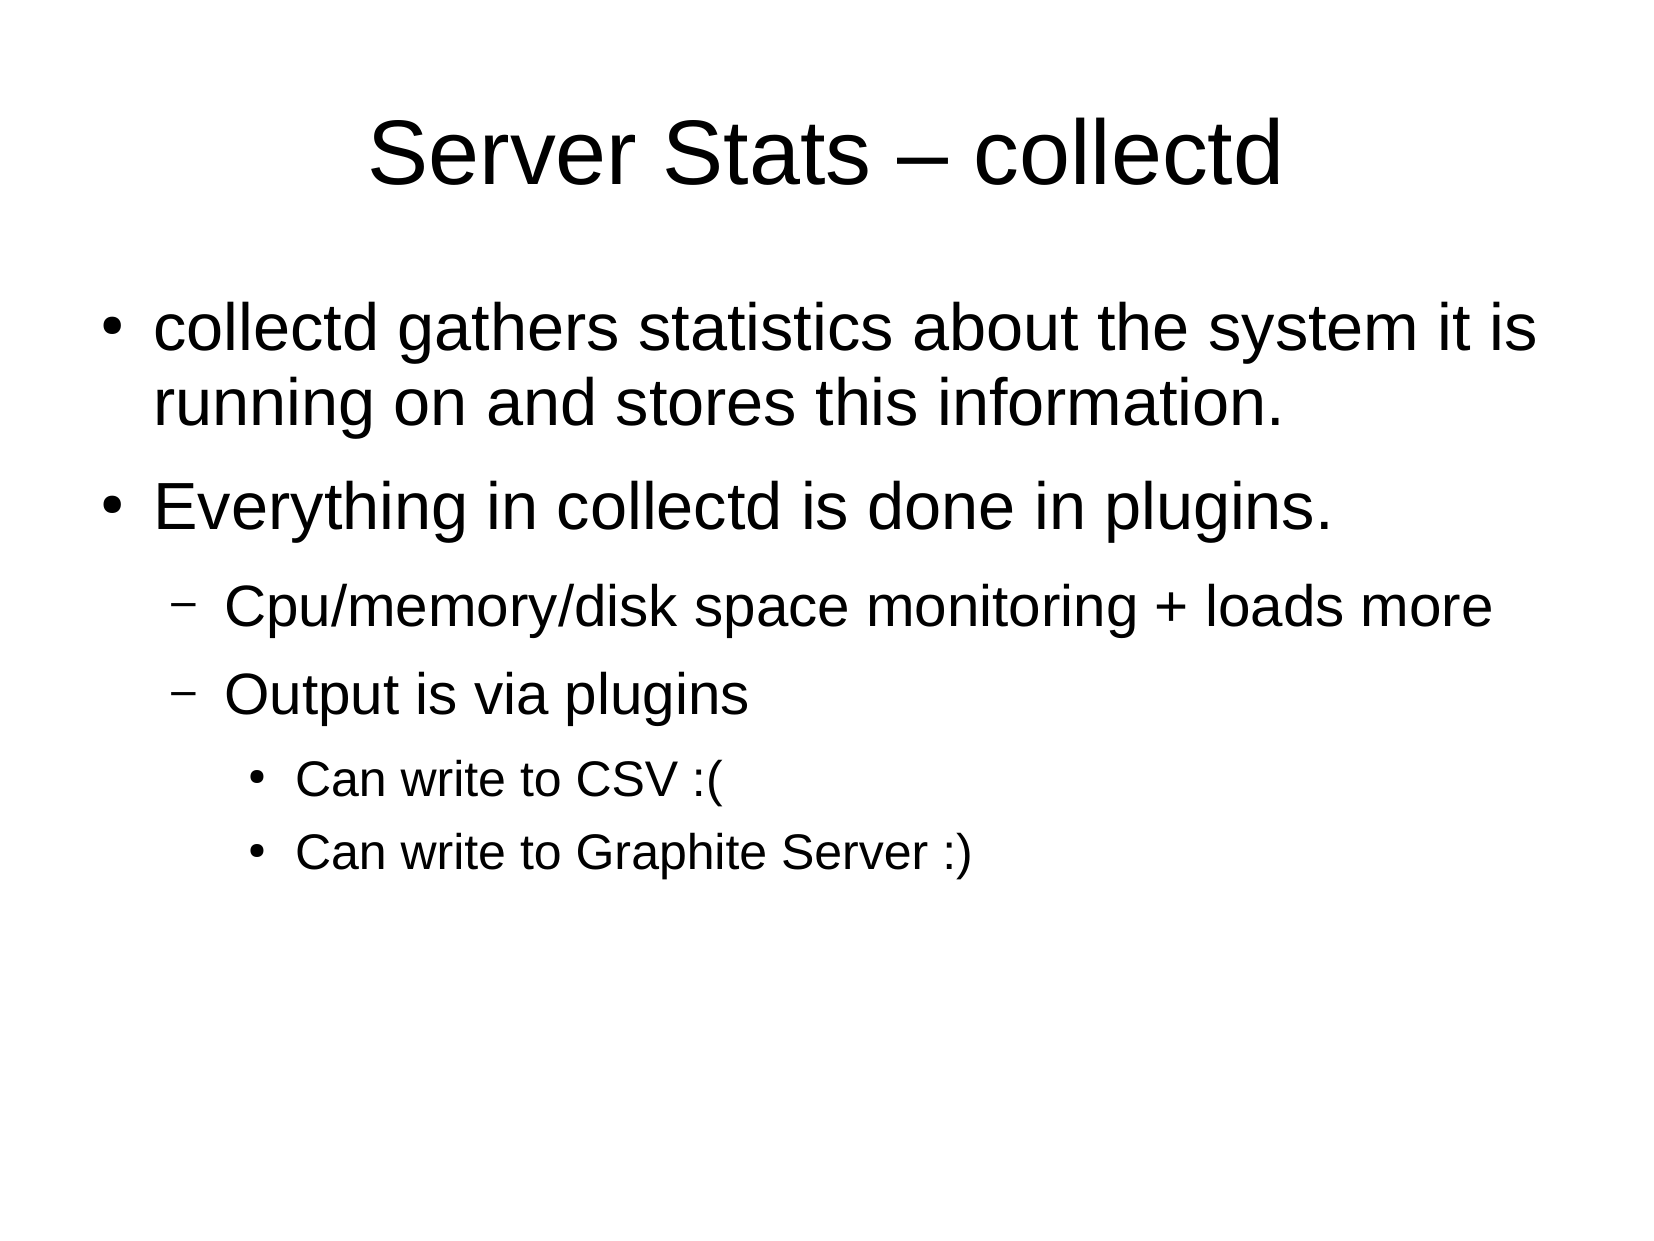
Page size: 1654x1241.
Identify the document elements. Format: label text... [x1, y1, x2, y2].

title Server Stats – collectd [82, 49, 1571, 257]
list collectd gathers statistics about the system it is running on and stores this information. Everything in collectd is done in plugins. Cpu/memory/disk space monitoring + loads more Output is via plugins Can write to CSV :( Can write to Graphite Server :) [82, 290, 1571, 1010]
